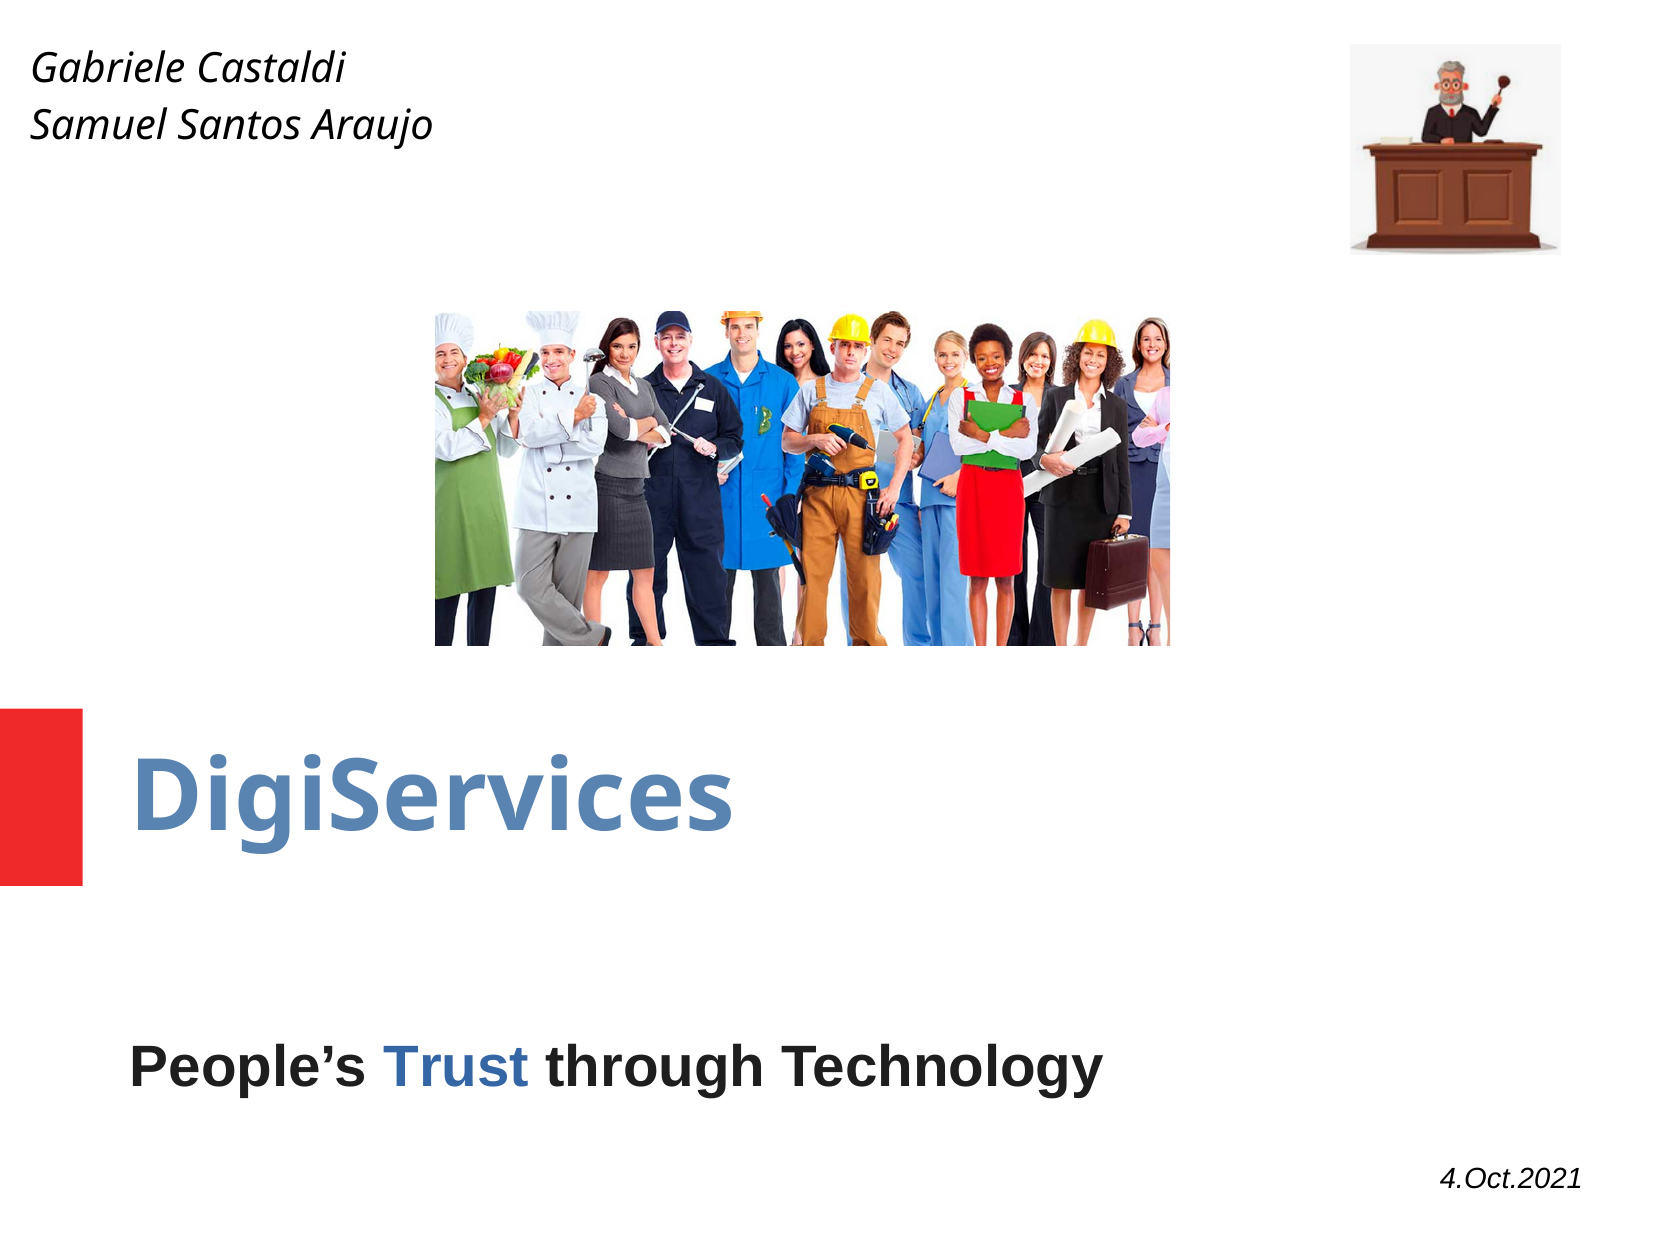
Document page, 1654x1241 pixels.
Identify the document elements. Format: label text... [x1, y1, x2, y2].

text_box Gabriele Castaldi Samuel Santos Araujo S [15, 30, 541, 191]
picture [1350, 44, 1561, 256]
title DigiServices [129, 655, 1536, 928]
subtitle People’s Trust through Technology [129, 968, 1536, 1130]
text_box 4.Oct.2021 [1425, 1155, 1606, 1203]
picture [435, 311, 1171, 646]
